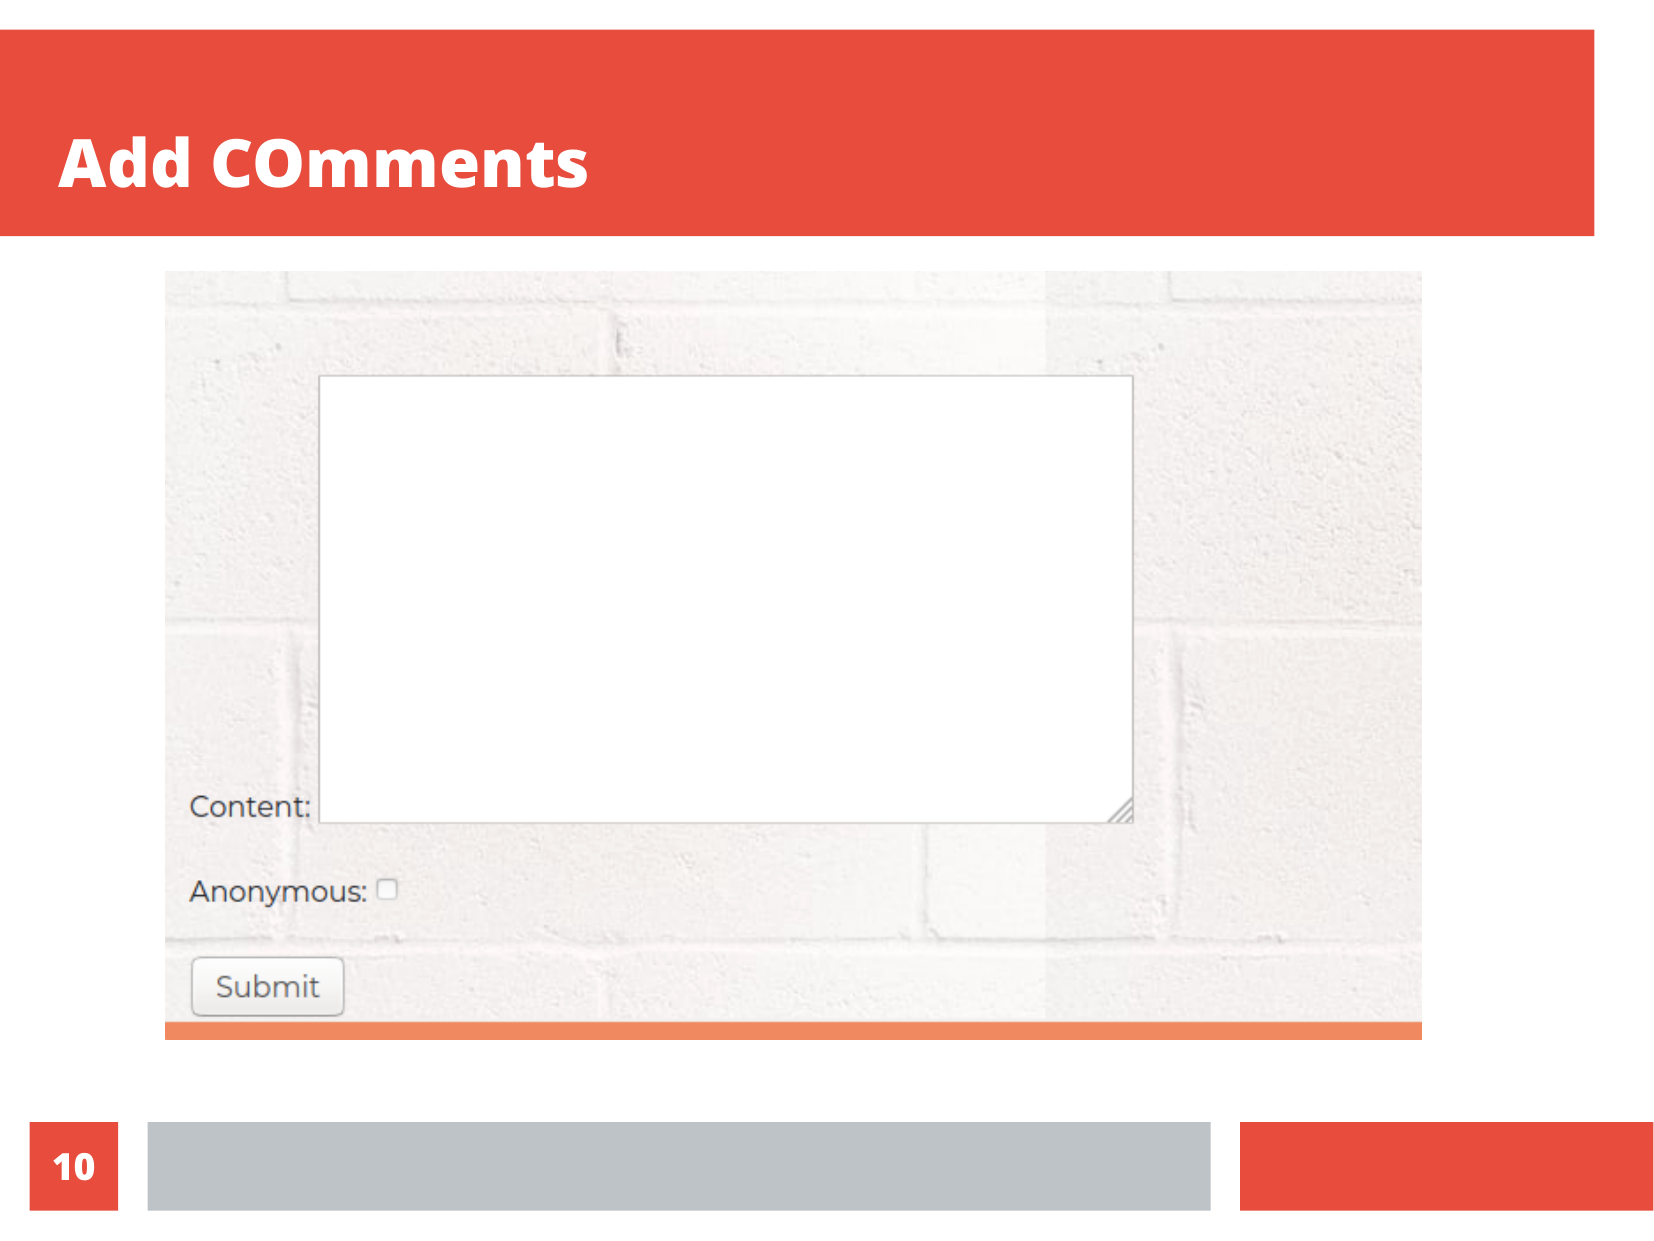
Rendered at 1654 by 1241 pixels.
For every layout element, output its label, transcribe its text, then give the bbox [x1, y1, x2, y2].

picture [165, 271, 1422, 1040]
title Add COmments [59, 59, 1595, 207]
